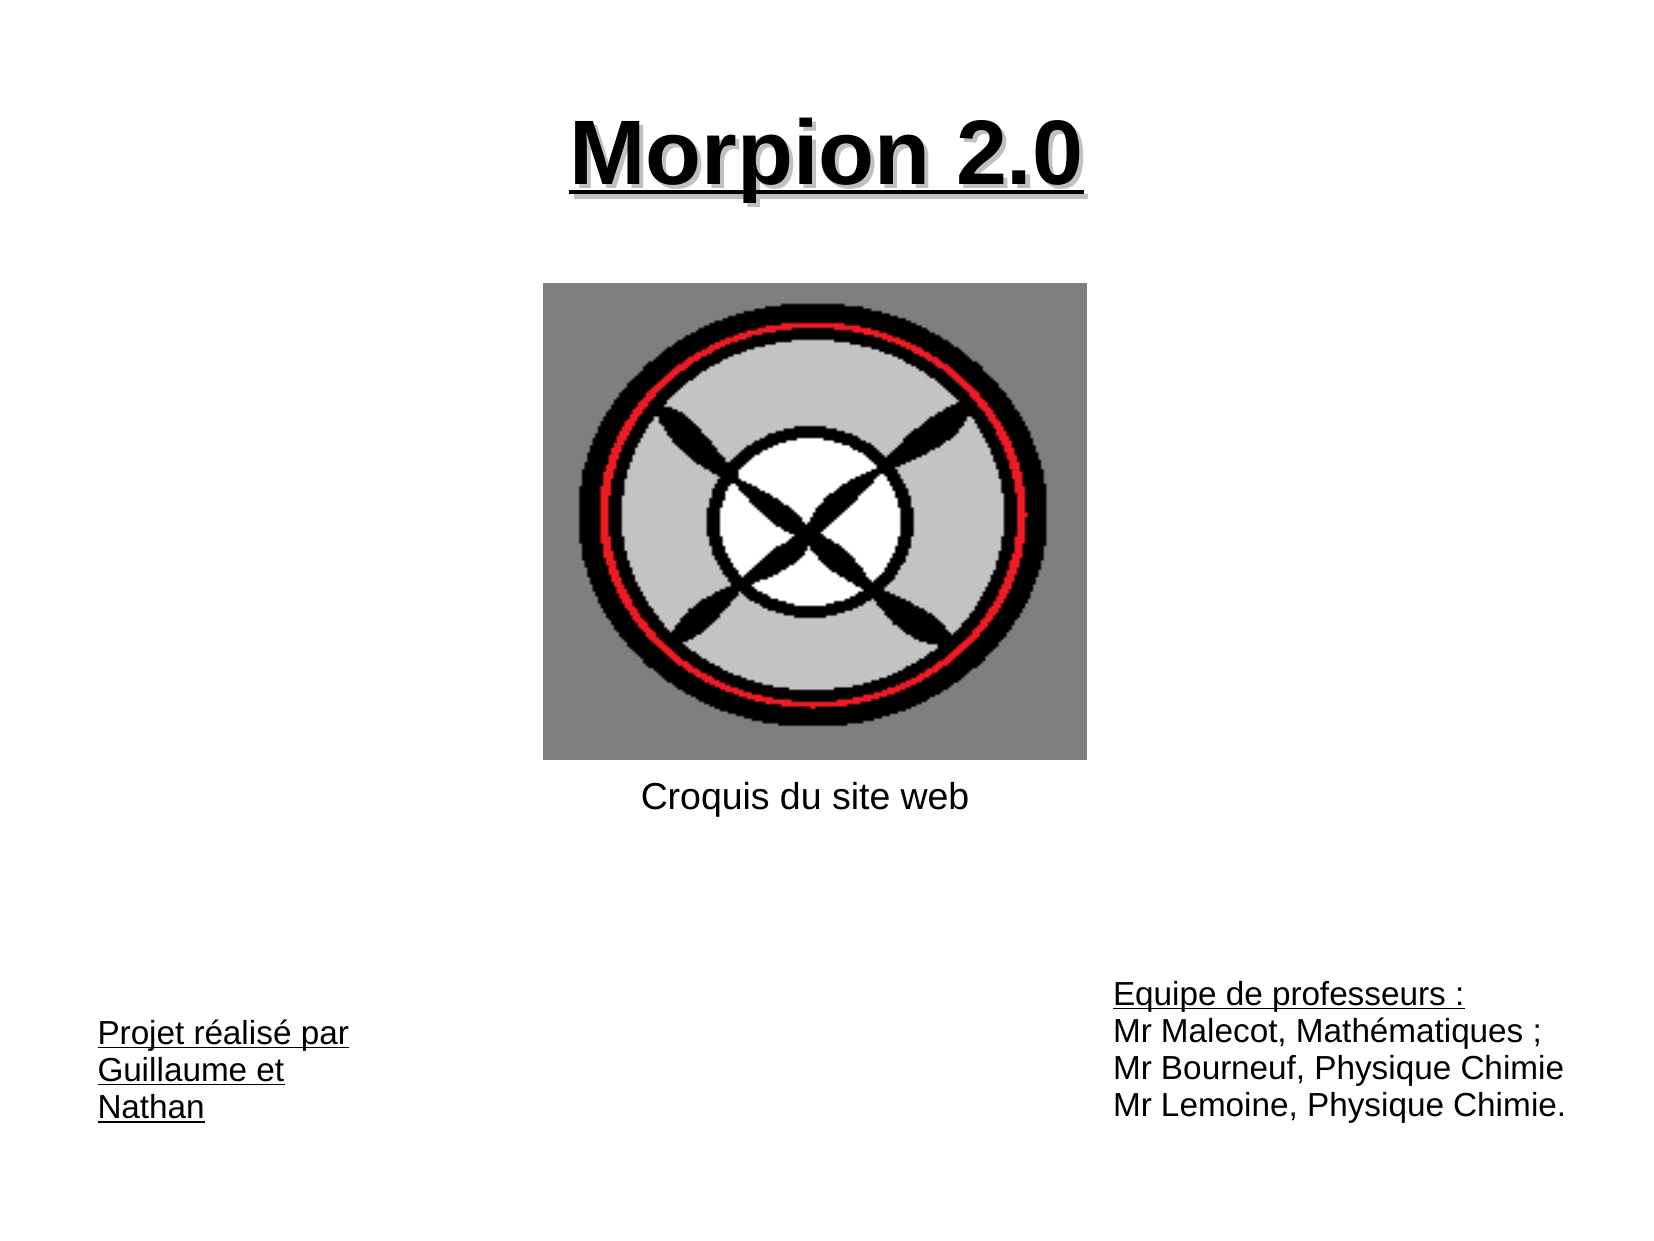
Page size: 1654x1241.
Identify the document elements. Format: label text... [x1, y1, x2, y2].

text_box Equipe de professeurs : Mr Malecot, Mathématiques ; Mr Bourneuf, Physique Chimie Mr Lemoine, Physique Chimie. [1098, 968, 1583, 1133]
text_box Croquis du site web [625, 767, 993, 825]
picture [543, 283, 1087, 760]
text_box Projet réalisé par Guillaume et Nathan [82, 1007, 414, 1134]
title Morpion 2.0 [82, 49, 1571, 257]
